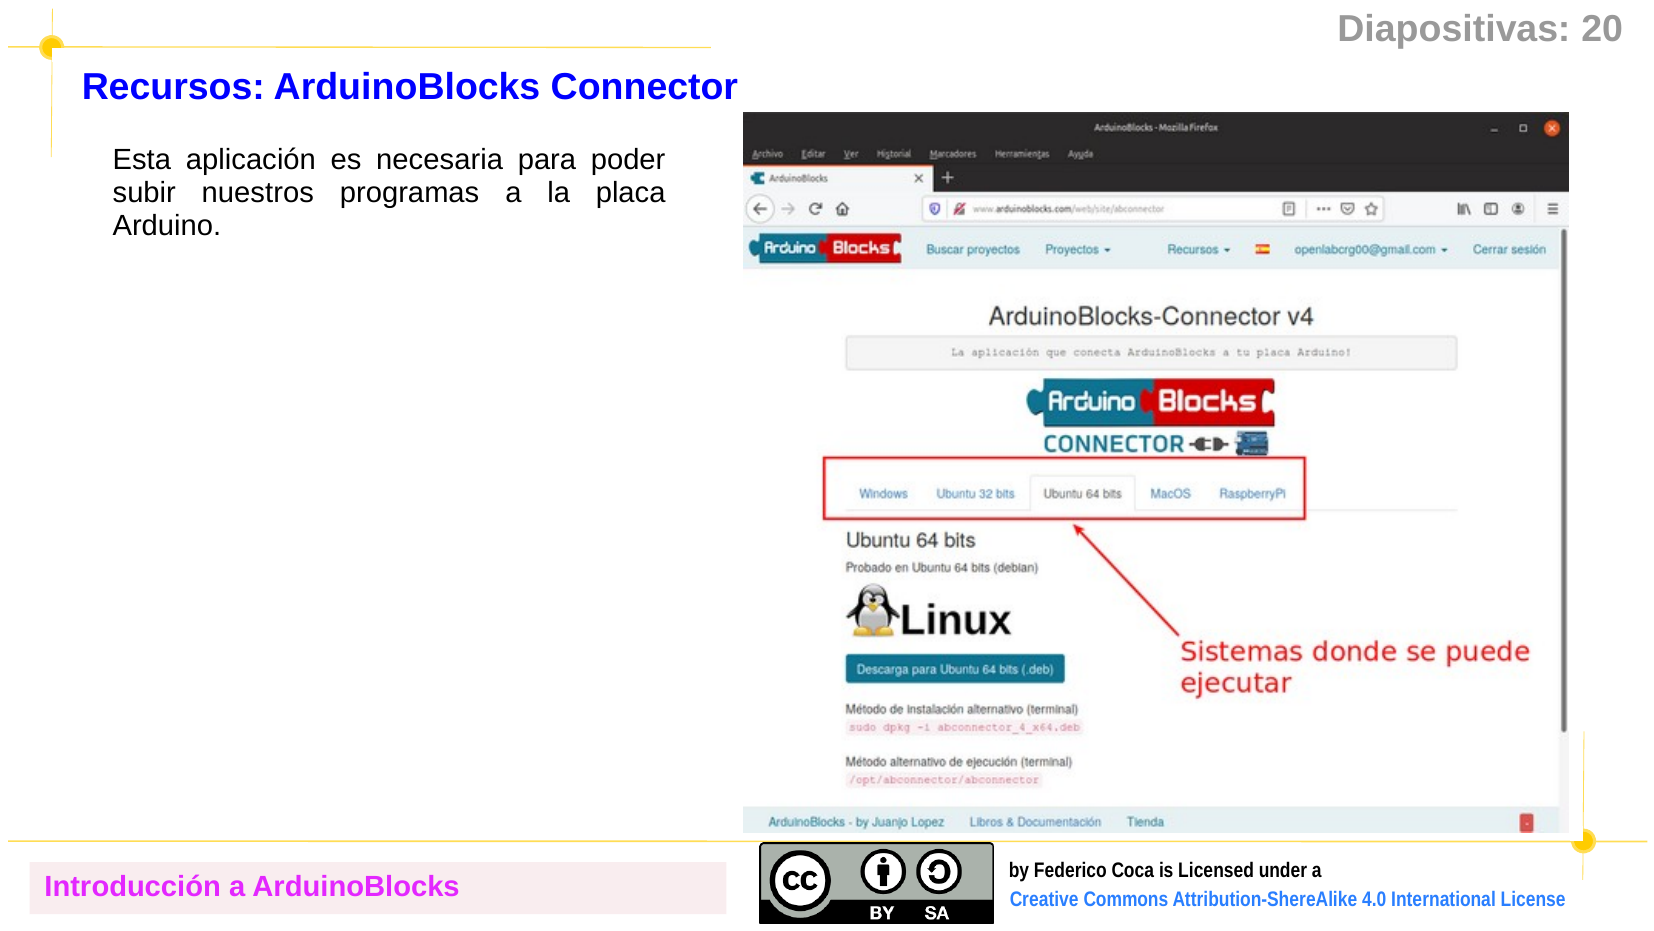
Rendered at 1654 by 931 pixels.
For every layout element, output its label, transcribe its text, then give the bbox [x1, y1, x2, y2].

text_box Introducción a ArduinoBlocks [29, 862, 727, 915]
text_box Diapositivas: 20 [1322, 0, 1644, 57]
text_box Esta aplicación es necesaria para poder subir nuestros programas a la placa Arduino. [97, 135, 682, 249]
text_box Recursos: ArduinoBlocks Connector [67, 58, 1207, 116]
picture [743, 112, 1569, 833]
